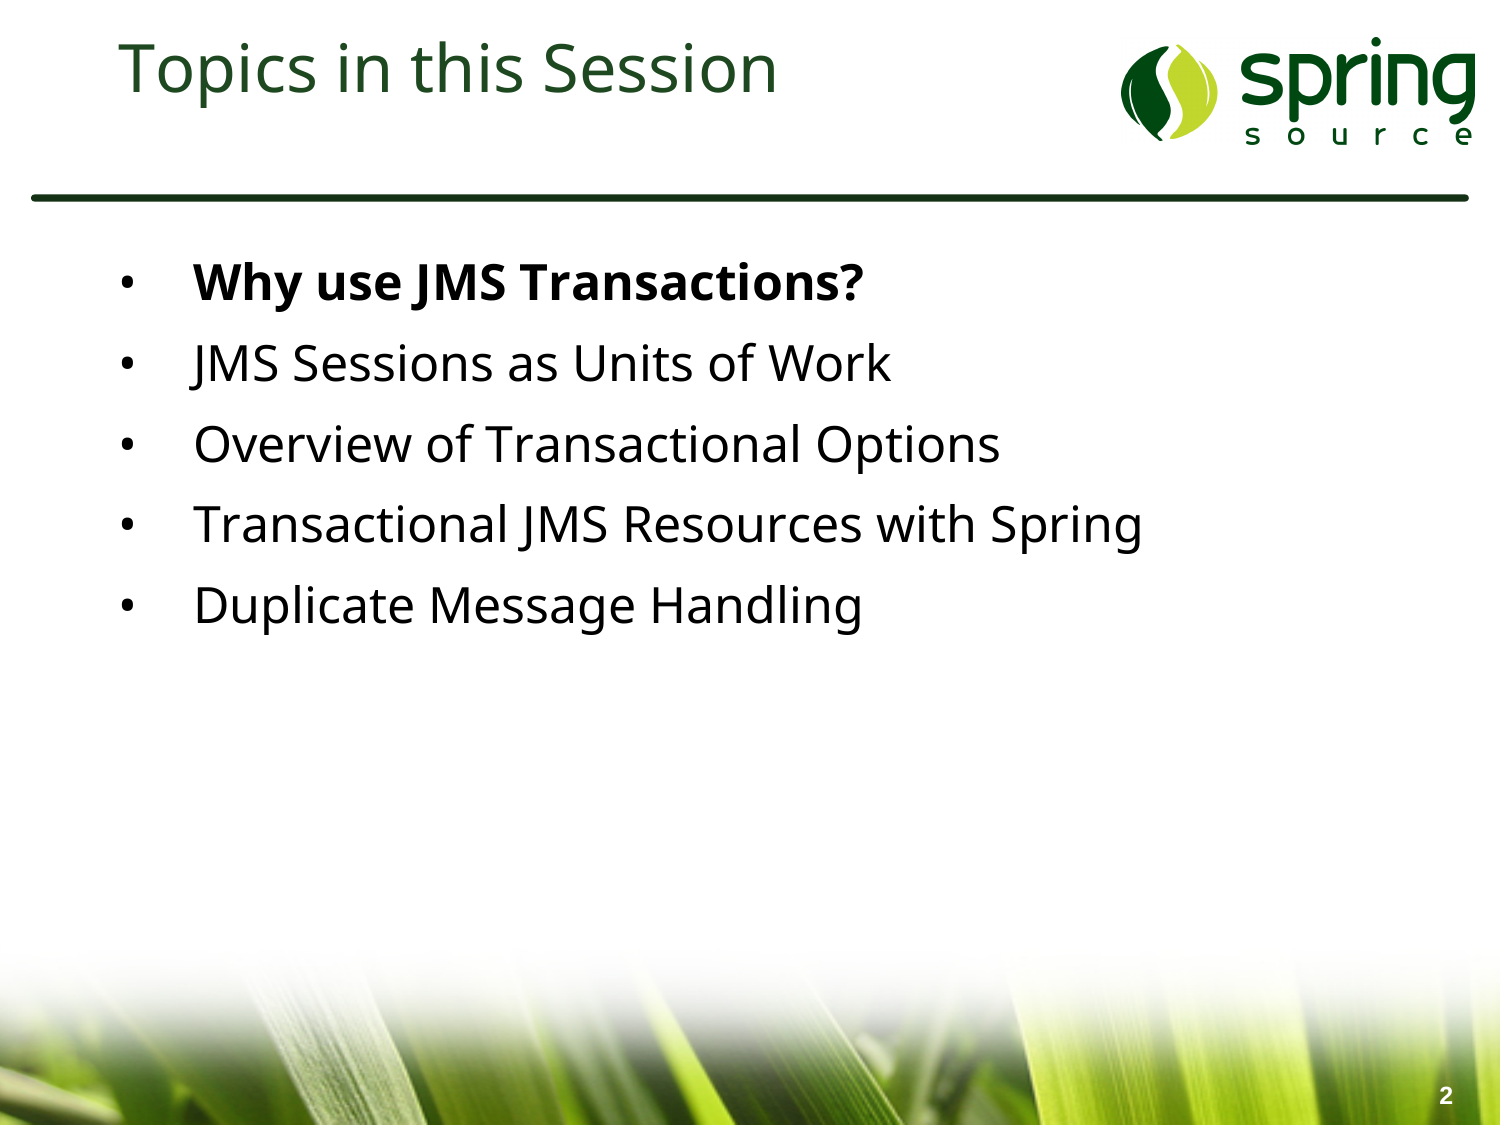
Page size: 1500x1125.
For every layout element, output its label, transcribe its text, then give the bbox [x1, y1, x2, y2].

picture [1136, 37, 1475, 145]
list Why use JMS Transactions? JMS Sessions as Units of Work Overview of Transactional Options Transactional JMS Resources with Spring Duplicate Message Handling [103, 239, 1394, 903]
picture [0, 944, 1500, 1125]
title Topics in this Session [103, 13, 1136, 177]
